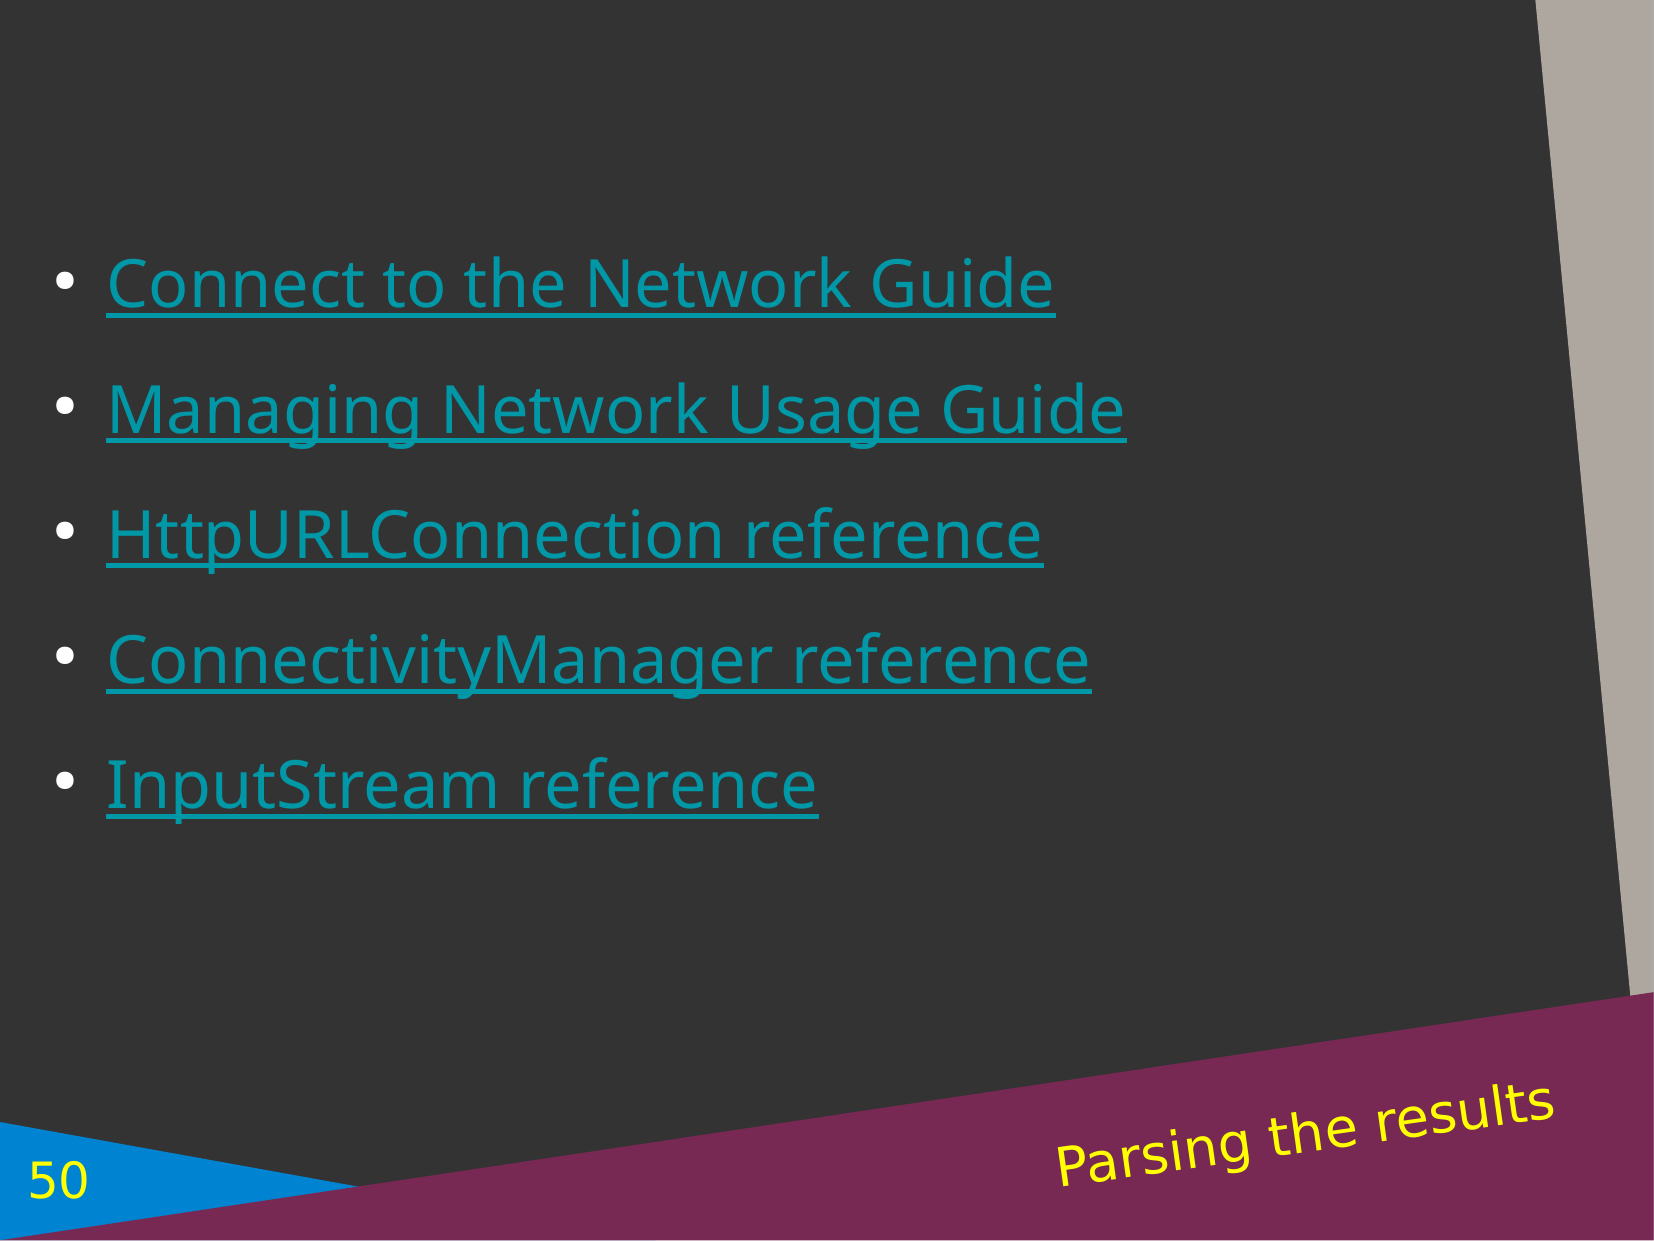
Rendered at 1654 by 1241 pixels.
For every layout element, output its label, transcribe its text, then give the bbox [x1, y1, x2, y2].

list Connect to the Network Guide Managing Network Usage Guide HttpURLConnection reference ConnectivityManager reference InputStream reference [35, 59, 1524, 993]
title Parsing the results [956, 995, 1654, 1241]
